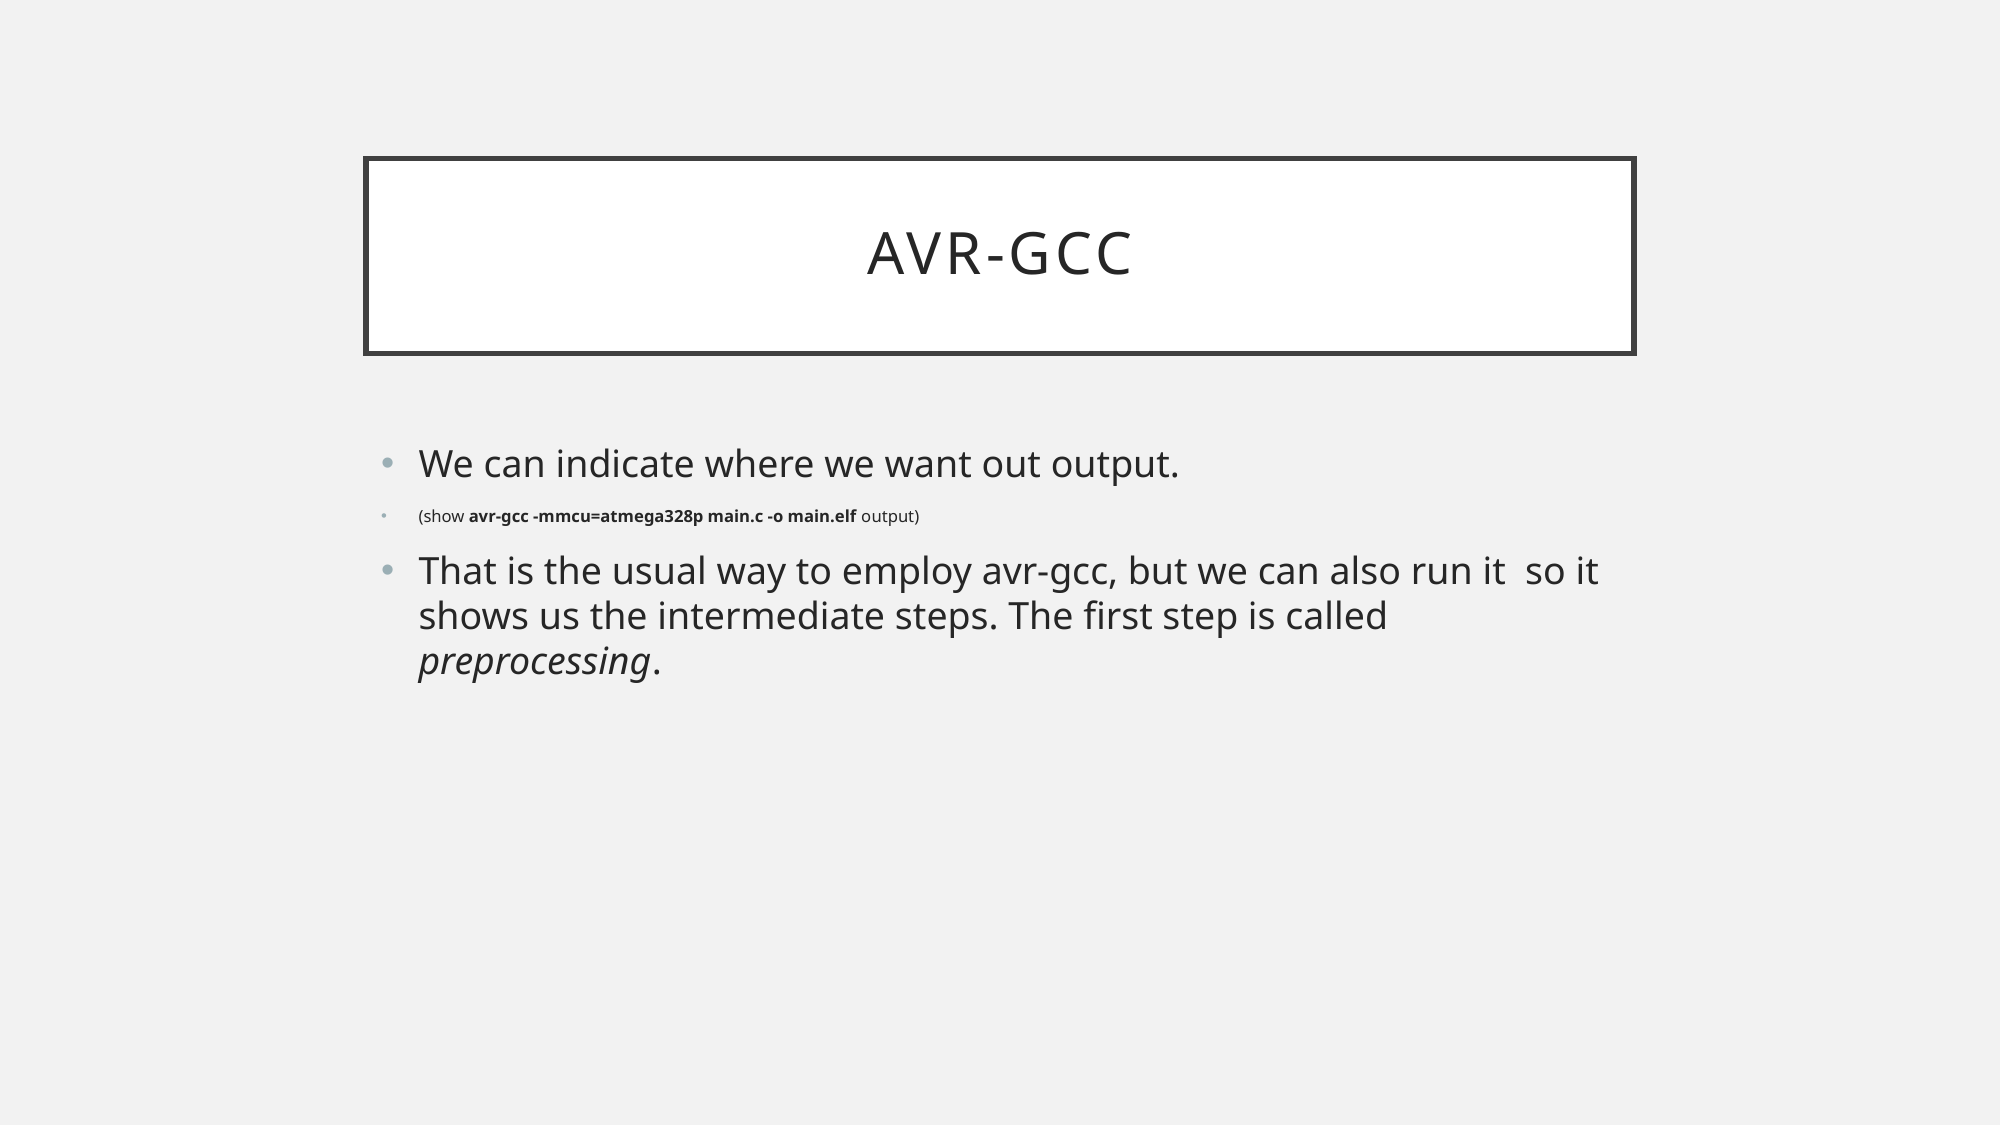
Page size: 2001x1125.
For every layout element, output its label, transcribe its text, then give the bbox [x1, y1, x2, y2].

title avr-gcc [366, 158, 1634, 354]
list We can indicate where we want out output. (show avr-gcc -mmcu=atmega328p main.c -o main.elf output) That is the usual way to employ avr-gcc, but we can also run it so it shows us the intermediate steps. The first step is called preprocessing. [366, 432, 1634, 942]
